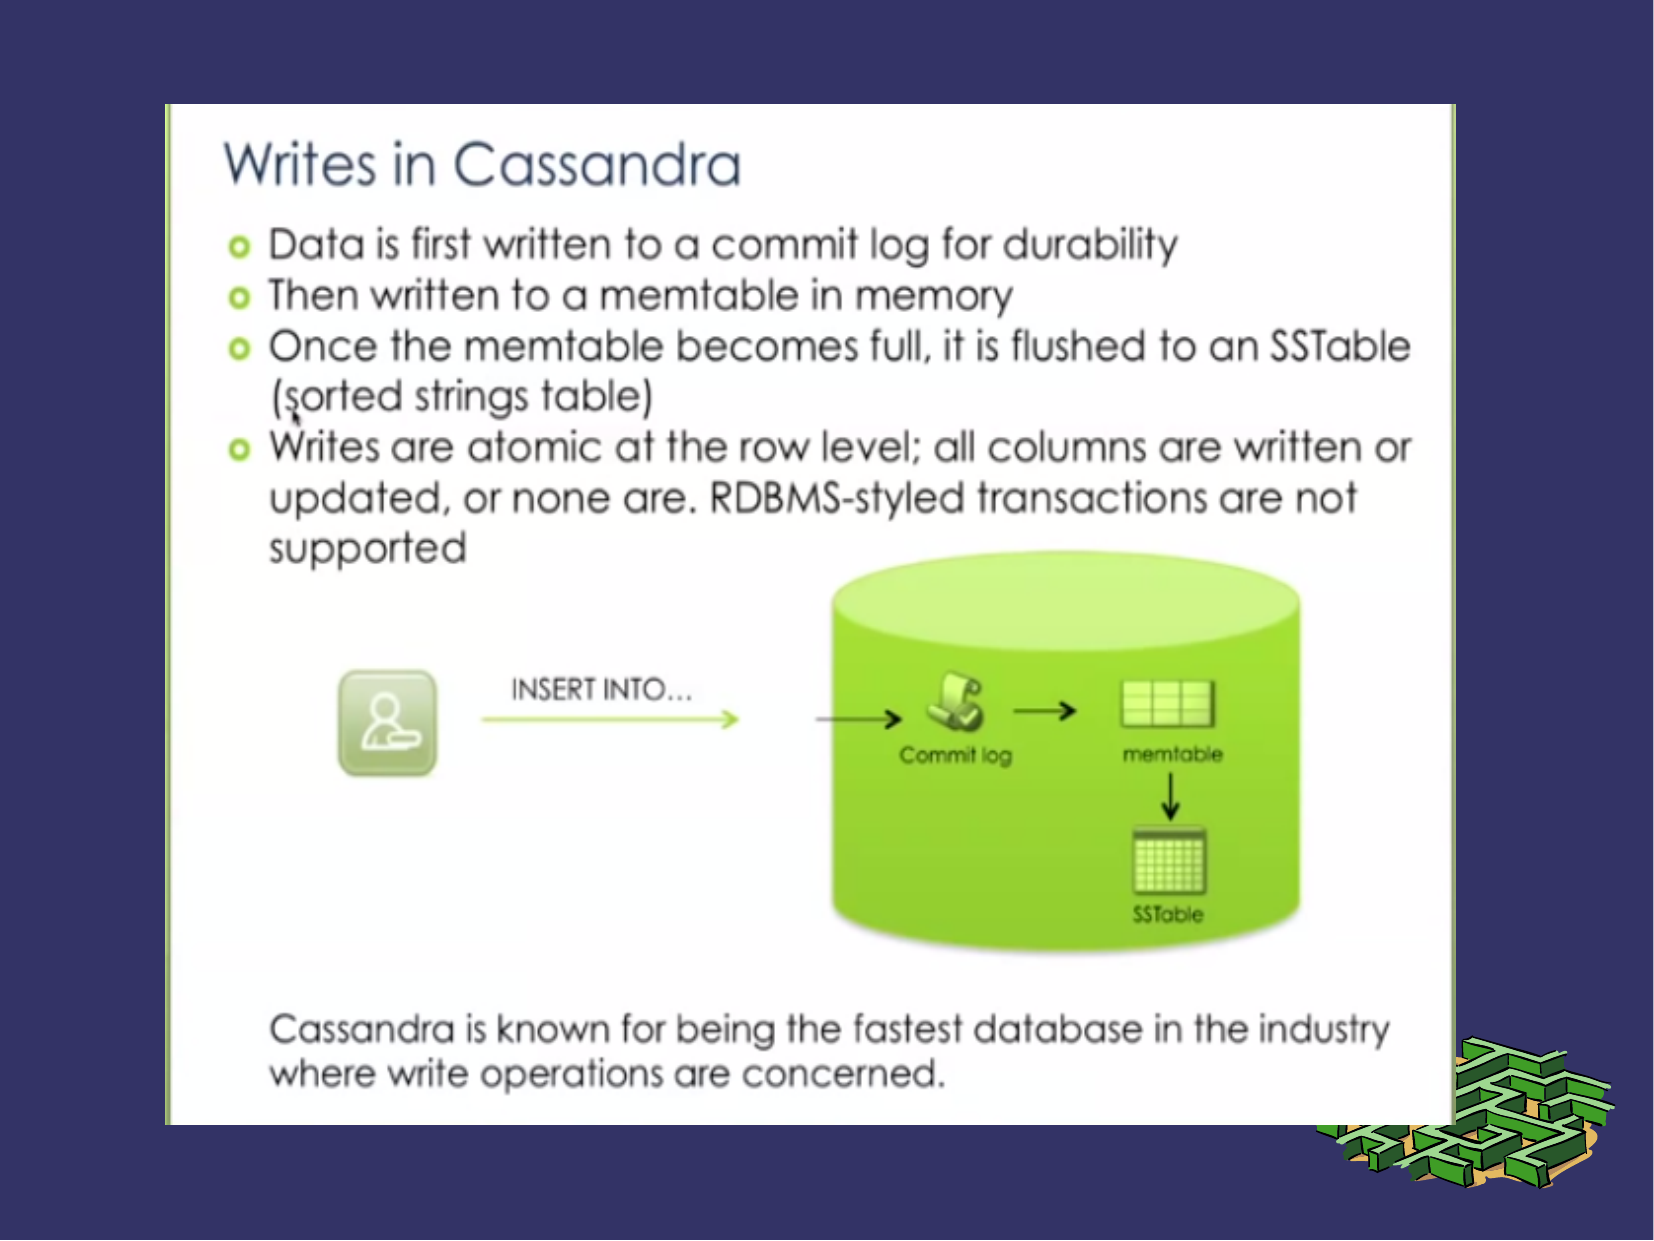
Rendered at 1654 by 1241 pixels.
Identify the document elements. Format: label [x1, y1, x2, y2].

picture [165, 104, 1456, 1126]
